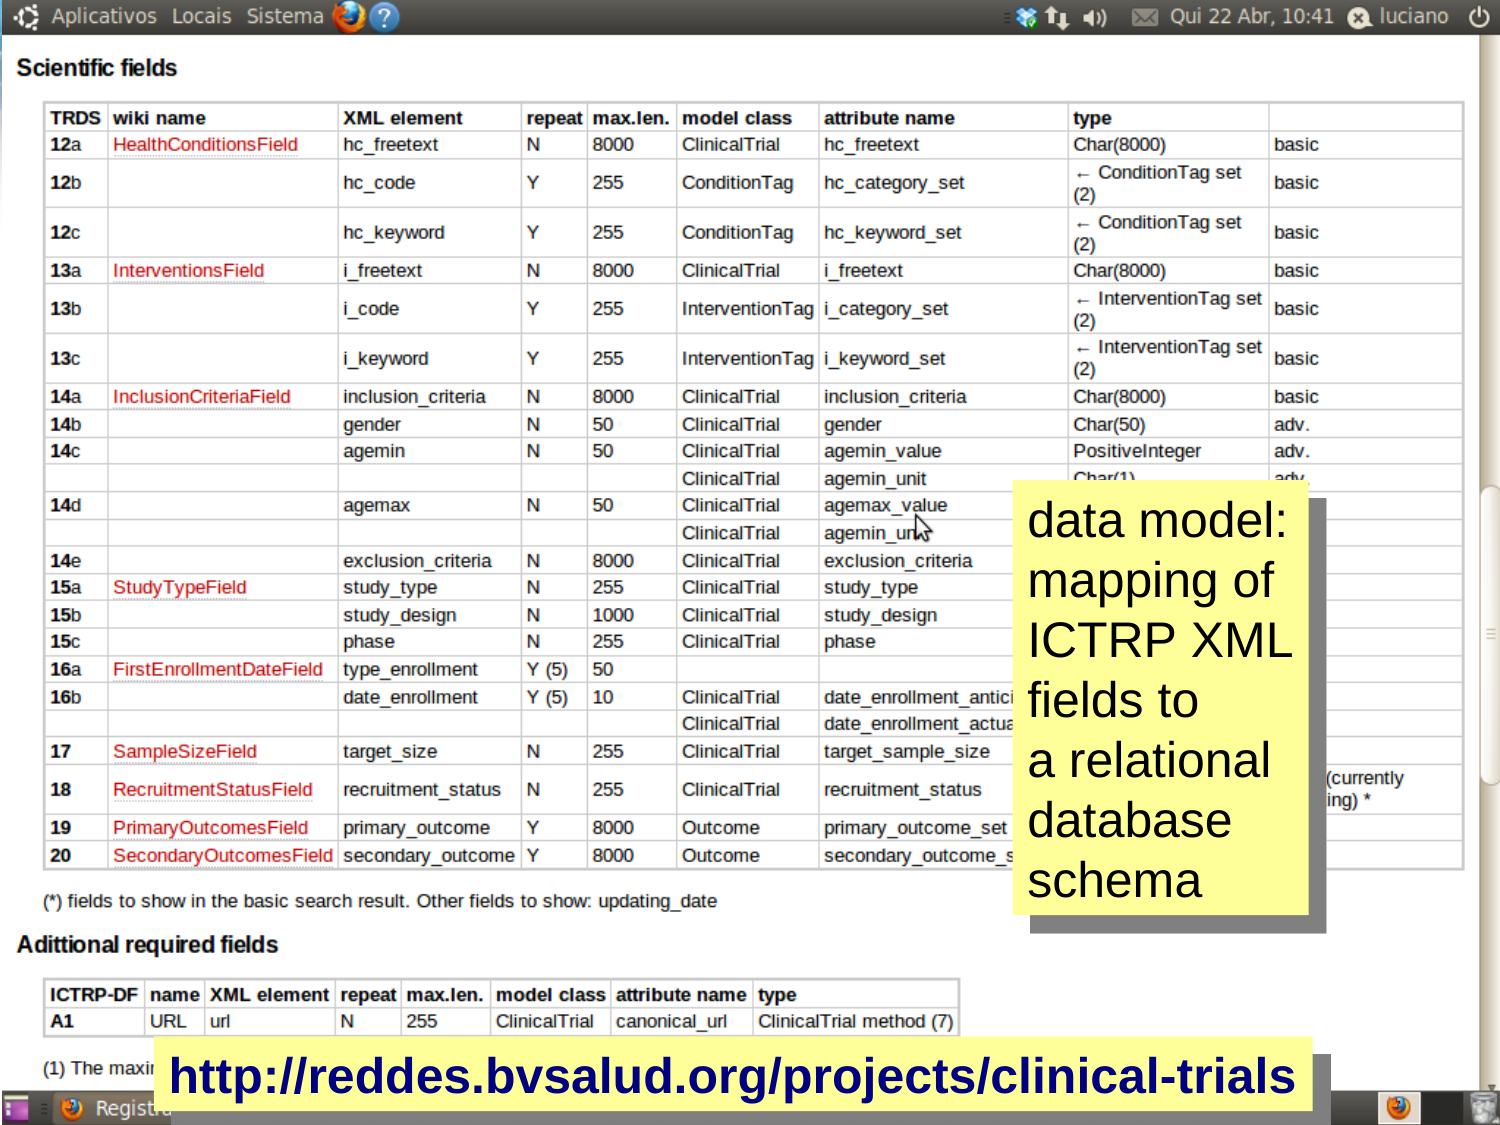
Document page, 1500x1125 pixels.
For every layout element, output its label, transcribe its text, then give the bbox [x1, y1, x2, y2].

text_box http://reddes.bvsalud.org/projects/clinical-trials [153, 1036, 1313, 1112]
picture [0, 0, 1500, 1125]
text_box data model: mapping of ICTRP XML fields to a relational database schema [1012, 480, 1309, 916]
